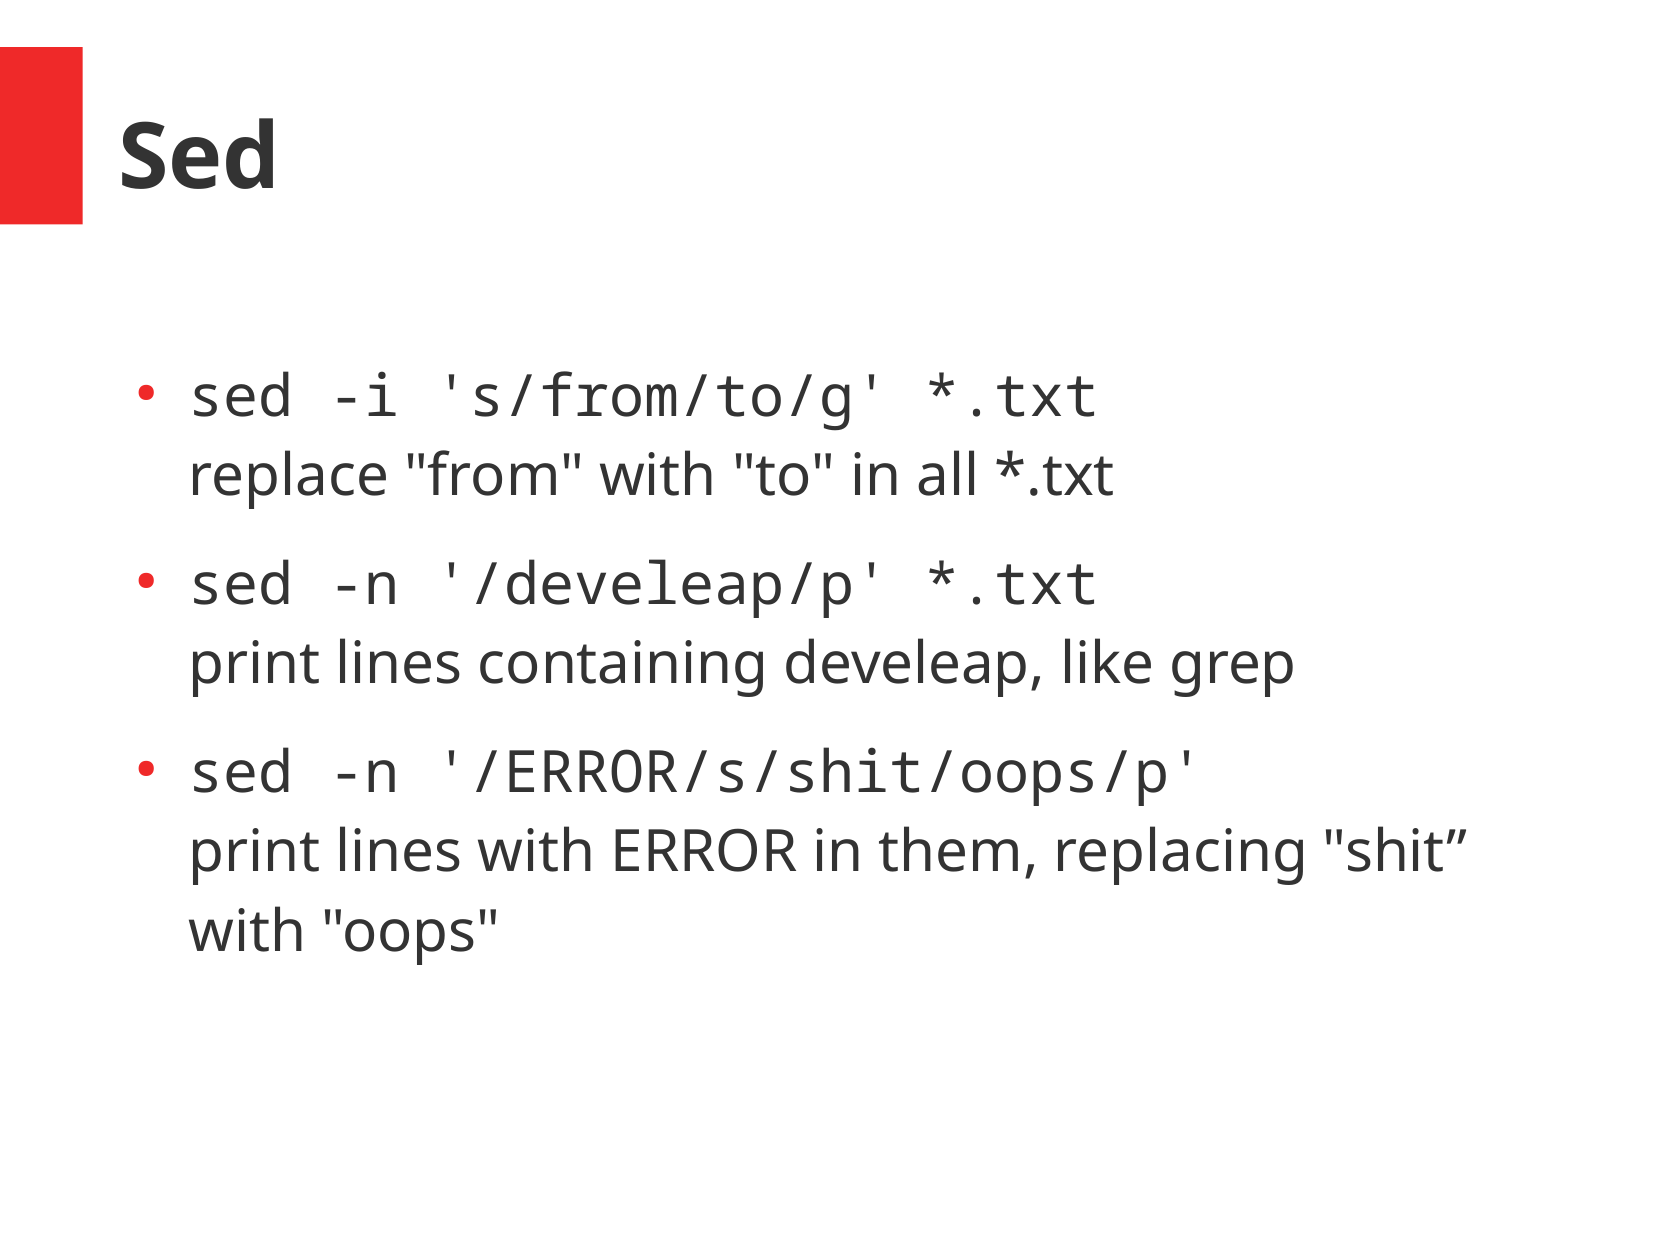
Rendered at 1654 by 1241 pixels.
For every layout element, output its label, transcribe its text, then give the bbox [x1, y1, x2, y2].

title Sed [118, 49, 1571, 257]
list sed -i 's/from/to/g' *.txt replace "from" with "to" in all *.txt sed -n '/develeap/p' *.txt print lines containing develeap, like grep sed -n '/ERROR/s/shit/oops/p' print lines with ERROR in them, replacing "shit” with "oops" [118, 354, 1536, 1074]
